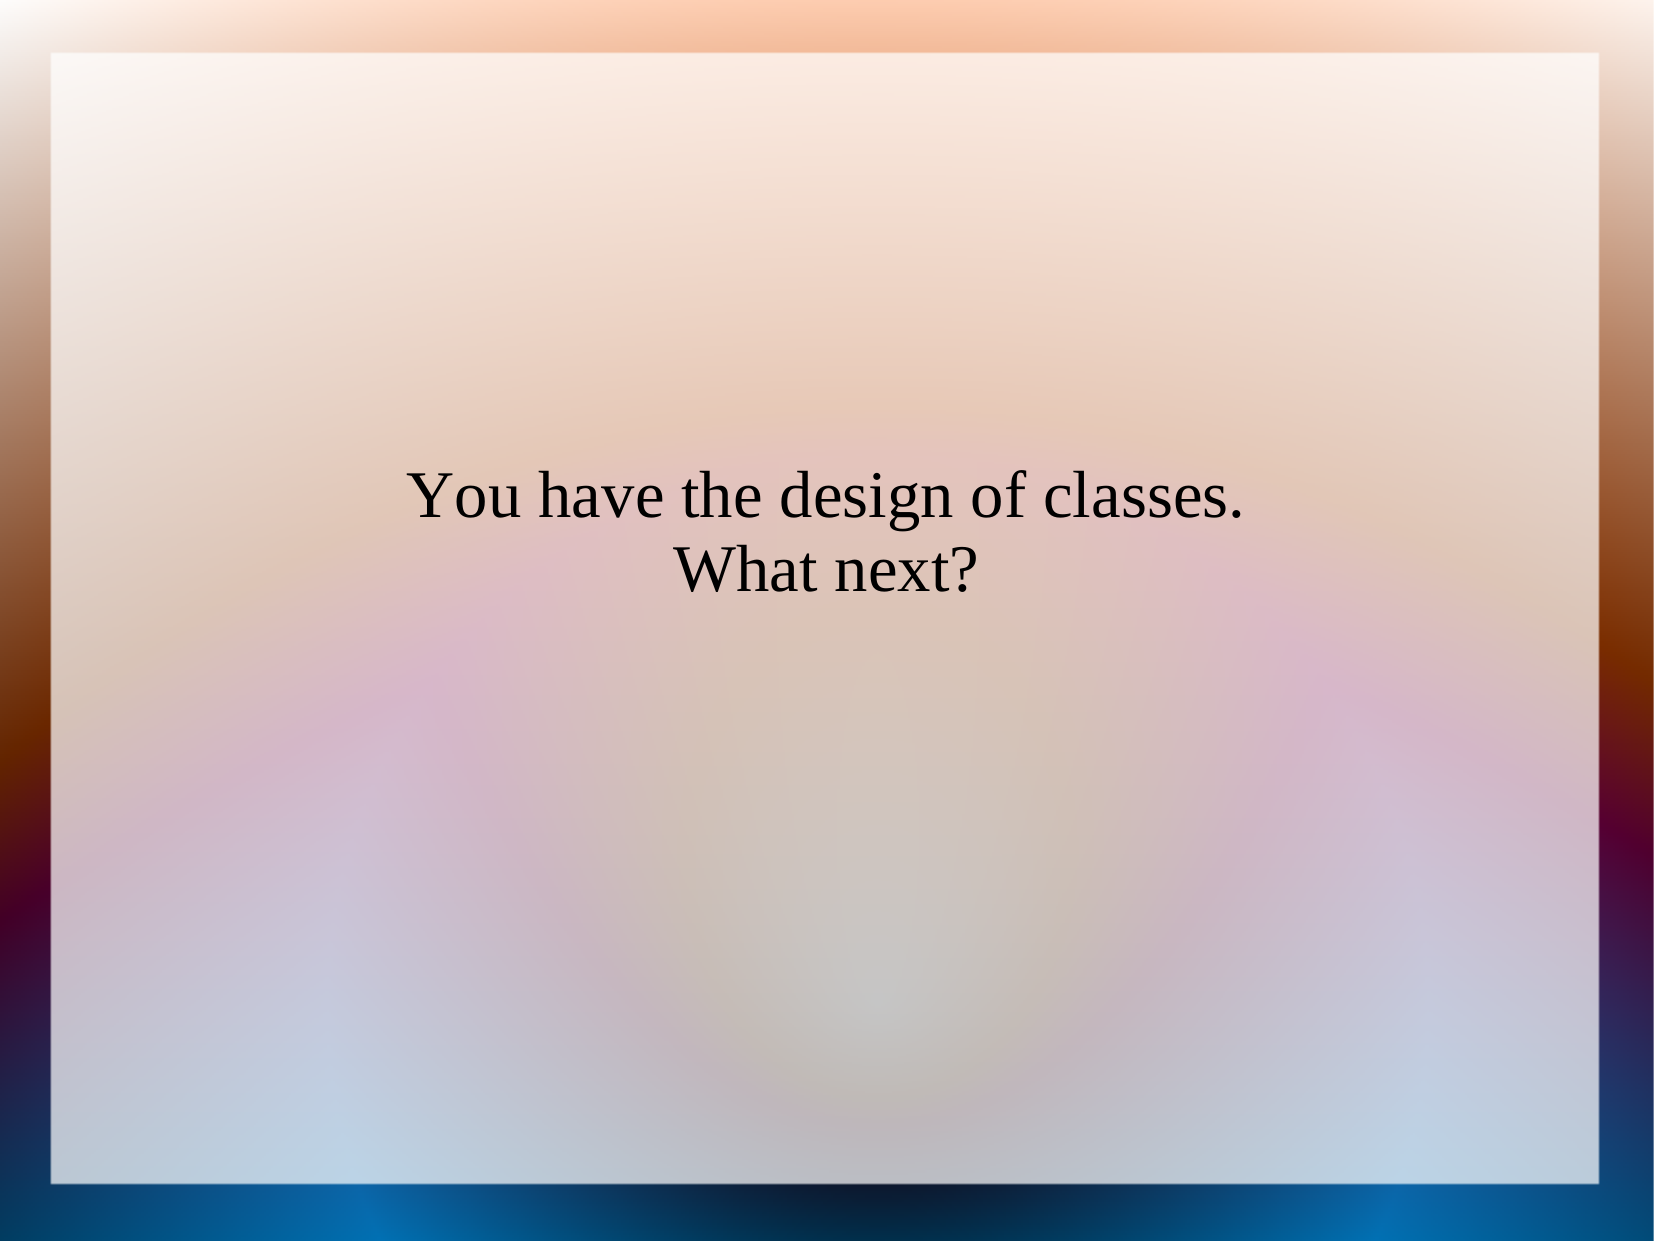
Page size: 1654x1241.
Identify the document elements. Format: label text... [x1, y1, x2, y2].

subtitle You have the design of classes. What next? [82, 55, 1571, 1010]
picture [0, 0, 1654, 1241]
